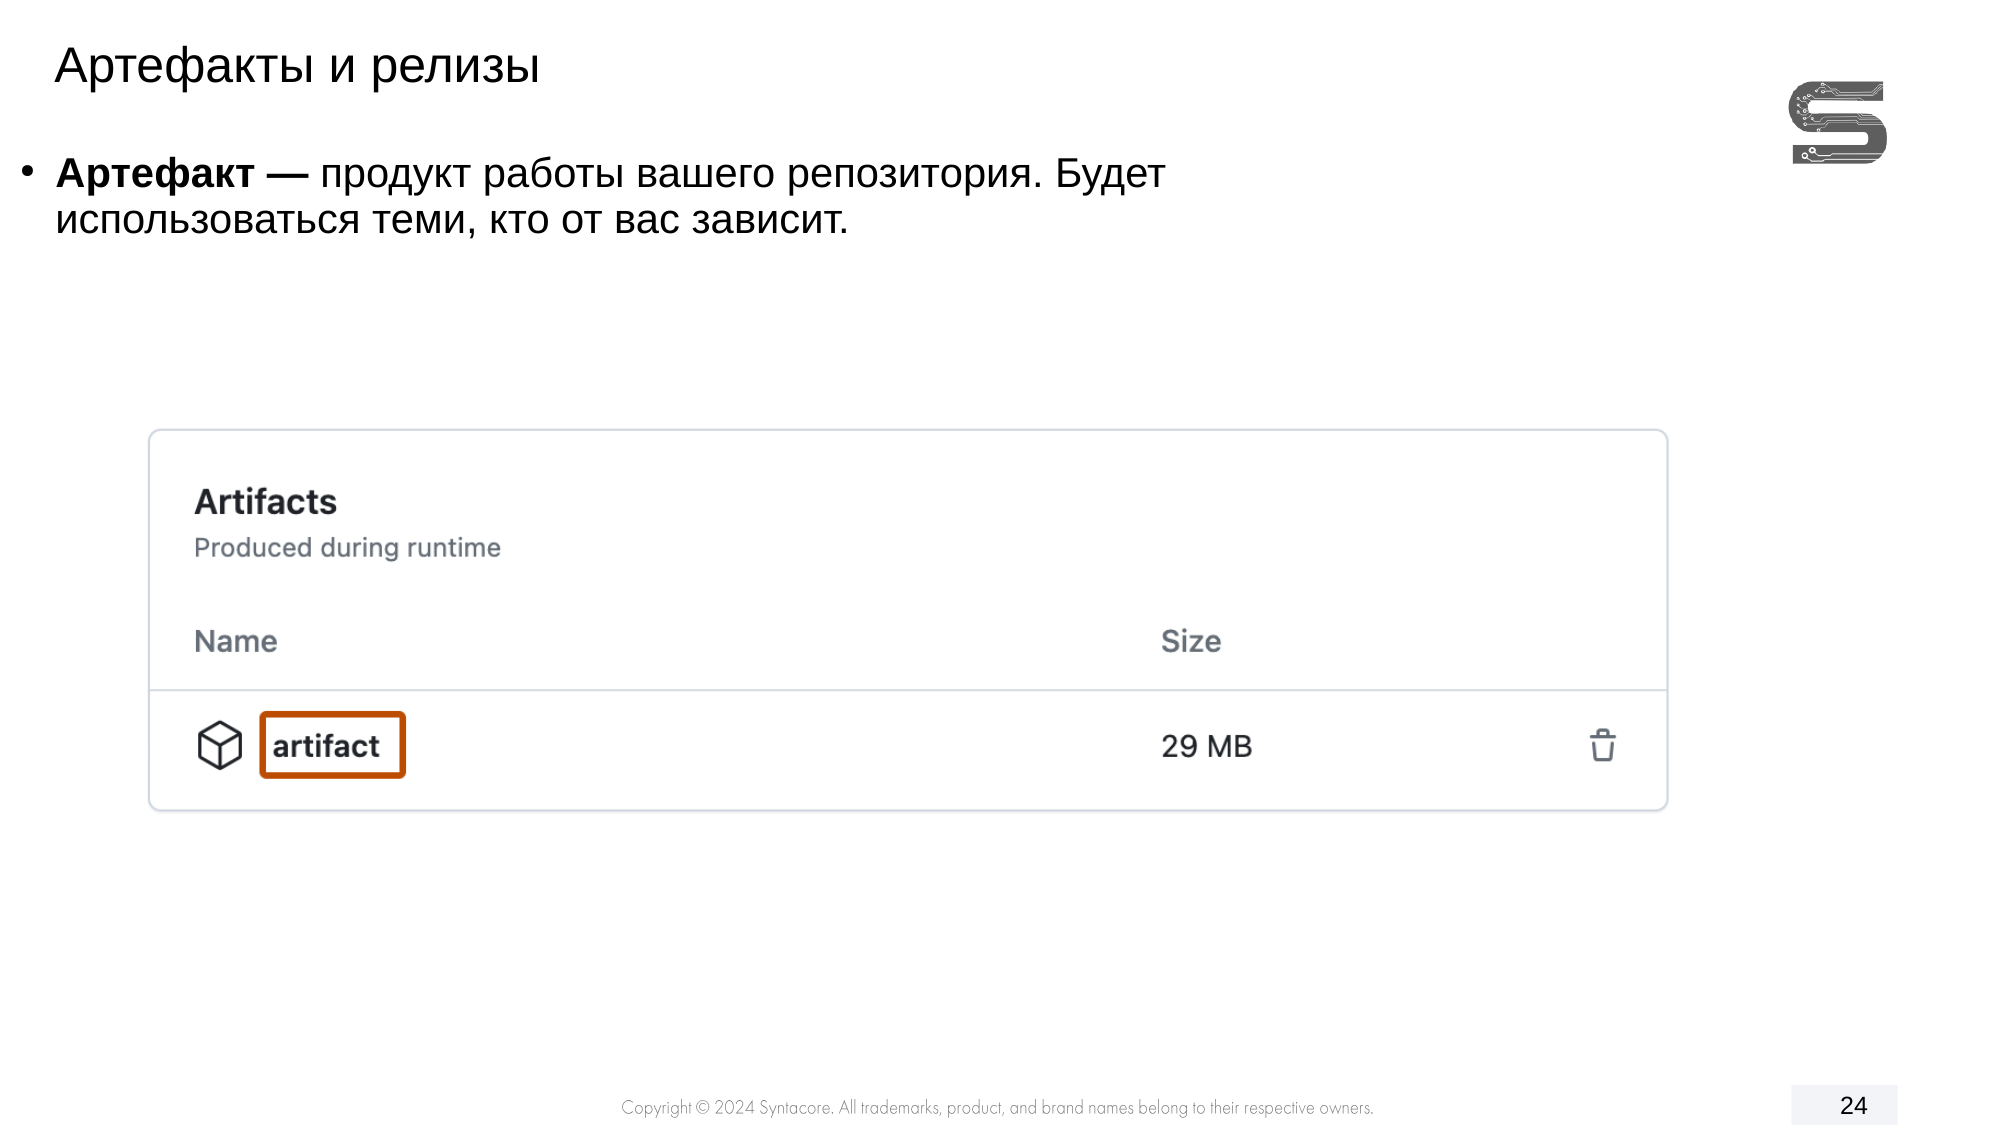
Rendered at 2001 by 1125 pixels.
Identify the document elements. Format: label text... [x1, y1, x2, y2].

picture [621, 1094, 1381, 1119]
text_box Артефакты и релизы [0, 29, 857, 101]
text_box <number> [1825, 1084, 1969, 1125]
picture [126, 409, 1684, 827]
picture [1788, 81, 1887, 164]
text_box Артефакт — продукт работы вашего репозитория. Будет использоваться теми, кто от вас зависит. [5, 141, 1477, 591]
